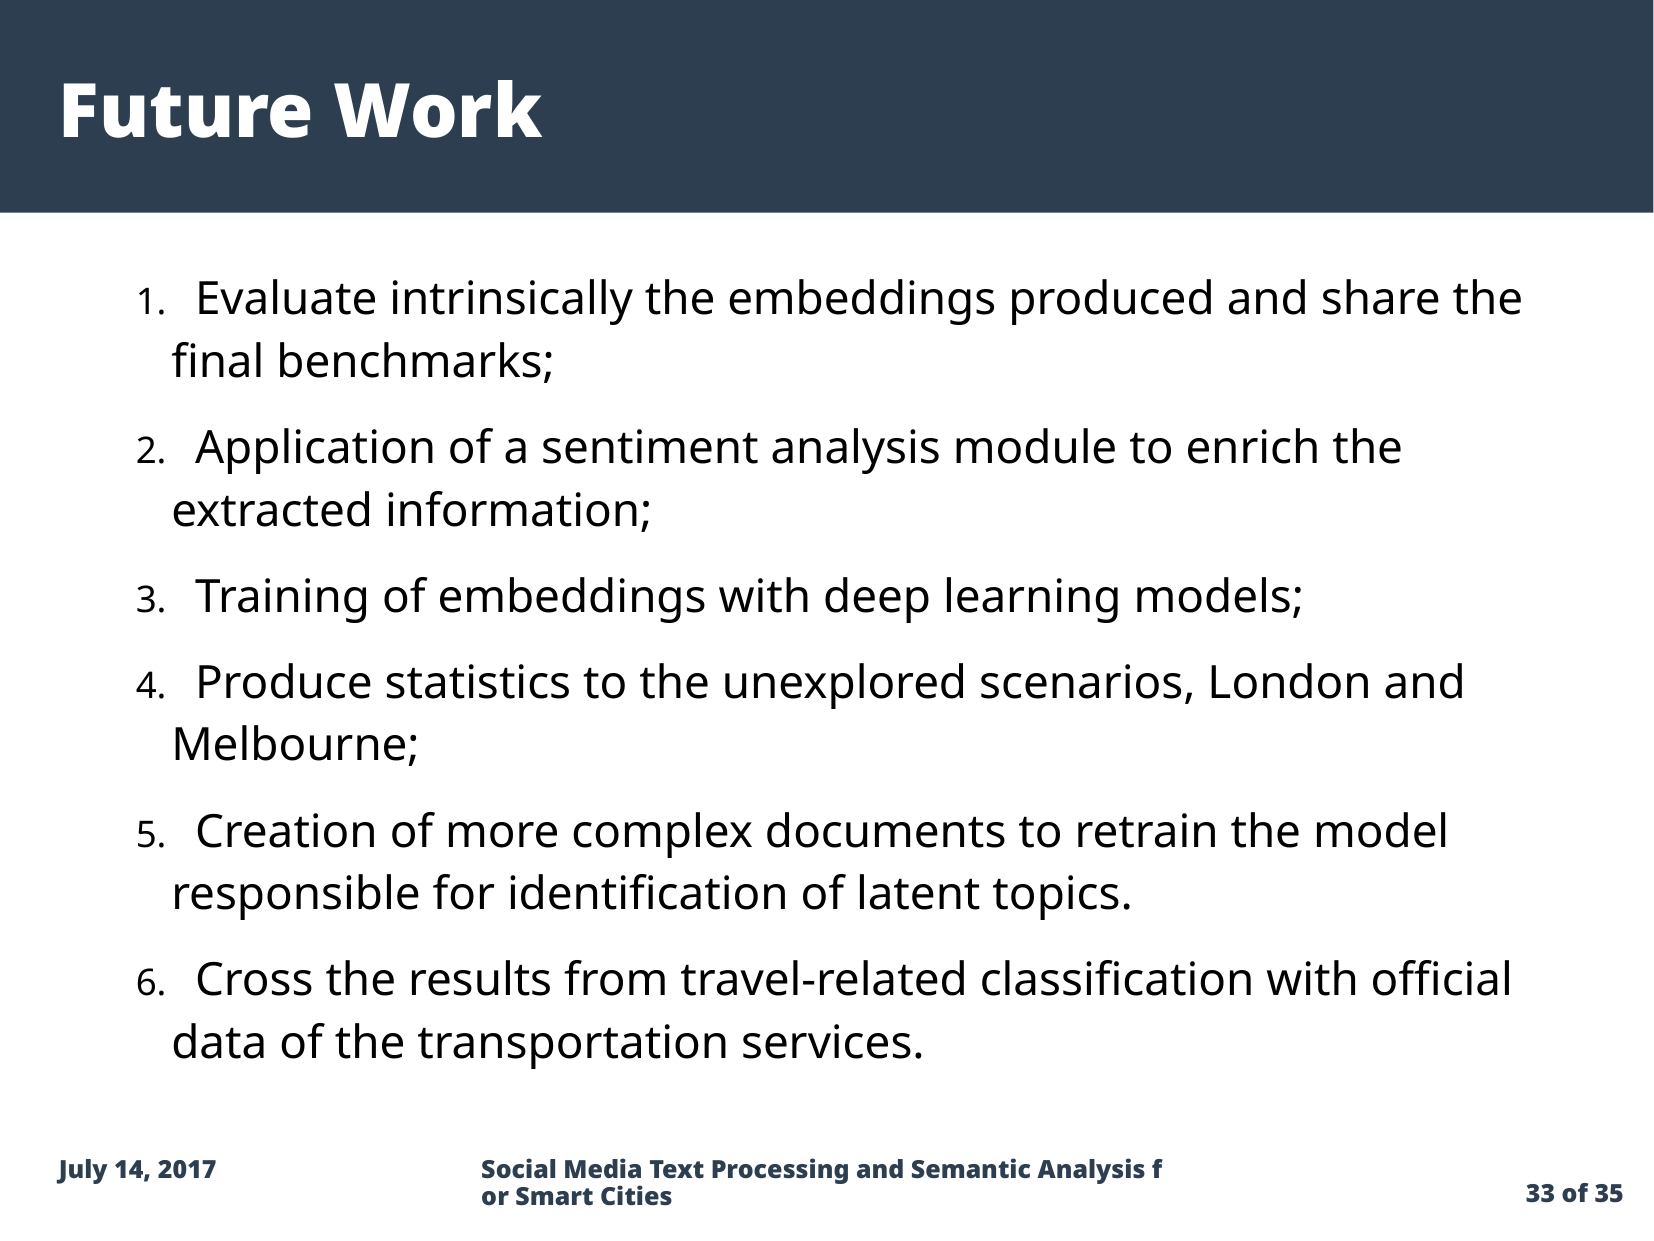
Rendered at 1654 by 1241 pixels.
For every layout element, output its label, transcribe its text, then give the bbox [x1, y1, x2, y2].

title Future Work [59, 29, 1595, 187]
text_box Evaluate intrinsically the embeddings produced and share the final benchmarks; Application of a sentiment analysis module to enrich the extracted information; Training of embeddings with deep learning models; Produce statistics to the unexplored scenarios, London and Melbourne; Creation of more complex documents to retrain the model responsible for identification of latent topics. Cross the results from travel-related classification with official data of the transportation services. [82, 265, 1595, 1062]
